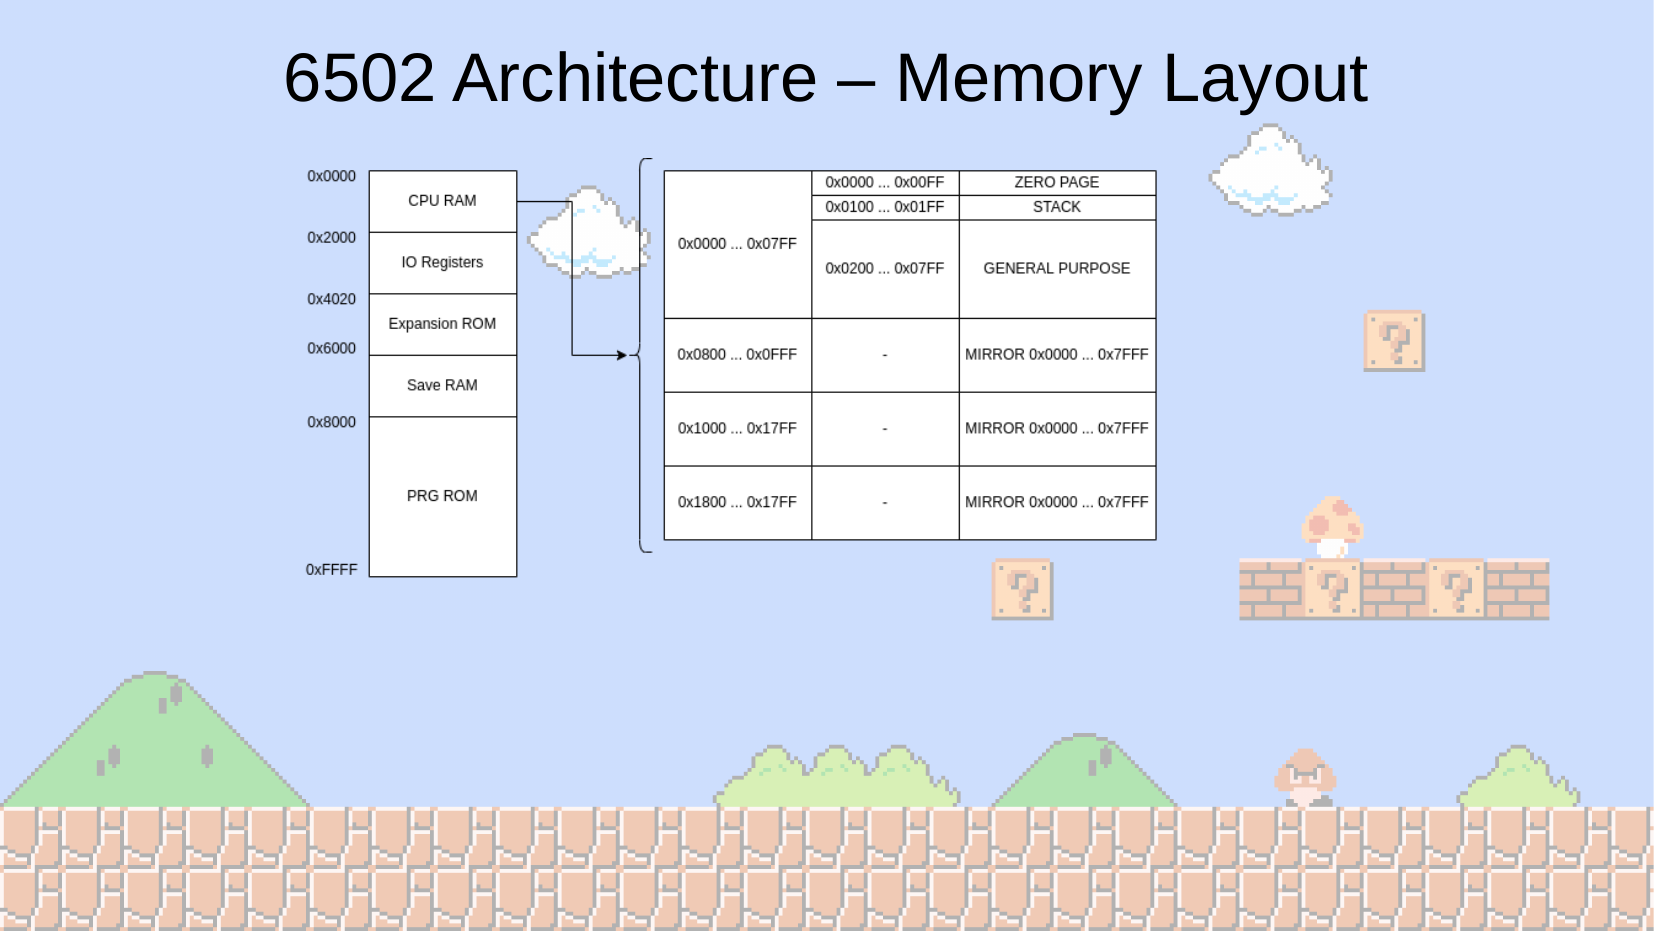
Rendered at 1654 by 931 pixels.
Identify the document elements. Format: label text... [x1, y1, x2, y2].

picture [295, 158, 1158, 591]
title 6502 Architecture – Memory Layout [82, 0, 1571, 156]
